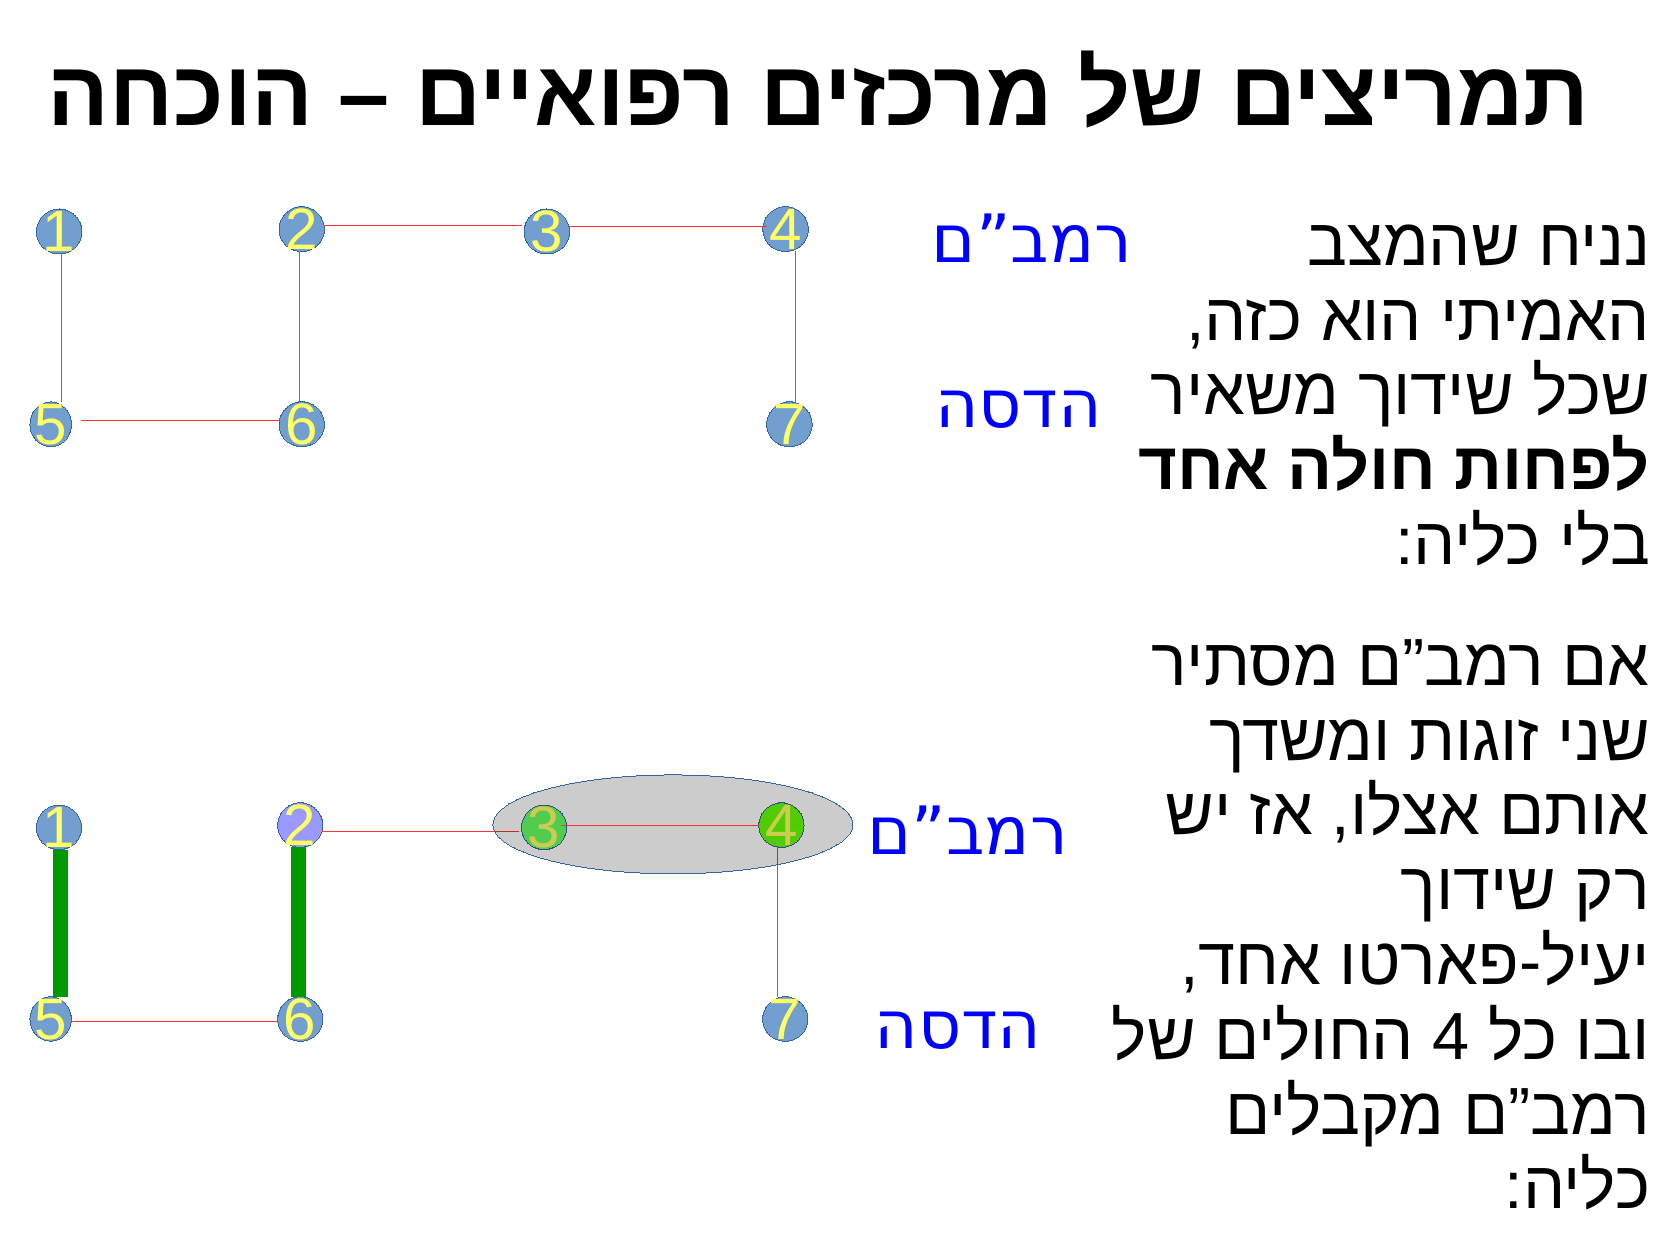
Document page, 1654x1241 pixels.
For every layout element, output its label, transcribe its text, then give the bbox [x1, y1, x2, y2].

text_box 7 [766, 406, 813, 447]
text_box נניח שהמצב האמיתי הוא כזה, שכל שידוך משאיר לפחות חולה אחד בלי כליה: [1121, 197, 1654, 587]
text_box 2 [279, 206, 325, 248]
text_box 7 [762, 1000, 808, 1042]
text_box 6 [277, 997, 323, 1042]
text_box 4 [762, 206, 809, 252]
text_box אם רמב”ם מסתיר שני זוגות ומשדך אותם אצלו, אז יש רק שידוך יעיל-פארטו אחד, ובו כל 4 החולים של רמב”ם מקבלים כליה: [1080, 617, 1654, 1231]
text_box הדסה [859, 978, 1080, 1072]
text_box רמב”ם [917, 193, 1258, 287]
text_box 6 [279, 401, 325, 447]
title תמריצים של מרכזים רפואיים – הוכחה [0, 21, 1654, 166]
text_box 5 [29, 405, 72, 447]
text_box 5 [29, 1000, 72, 1042]
text_box 1 [36, 805, 82, 846]
text_box [492, 774, 853, 874]
text_box 1 [36, 208, 82, 250]
text_box 2 [277, 802, 323, 844]
text_box הדסה [920, 358, 1121, 452]
text_box 3 [524, 208, 570, 254]
text_box רמב”ם [852, 785, 1080, 878]
